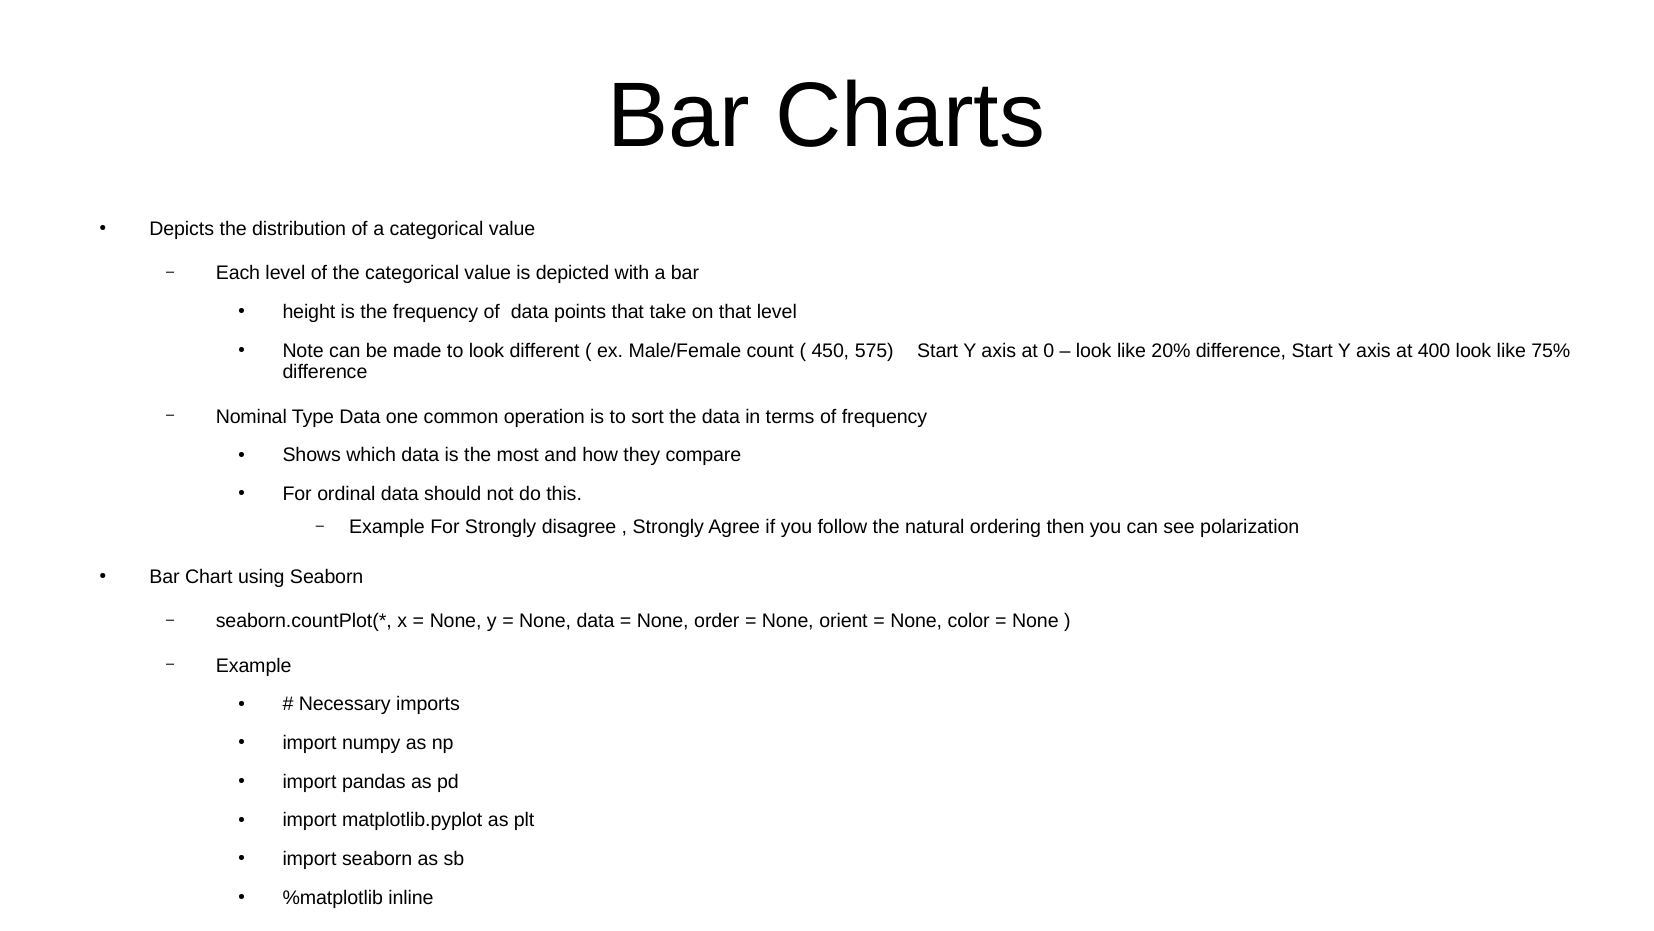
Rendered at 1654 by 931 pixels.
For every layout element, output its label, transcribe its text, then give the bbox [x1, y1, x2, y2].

title Bar Charts [82, 37, 1571, 193]
list Depicts the distribution of a categorical value Each level of the categorical value is depicted with a bar height is the frequency of data points that take on that level Note can be made to look different ( ex. Male/Female count ( 450, 575) Start Y axis at 0 – look like 20% difference, Start Y axis at 400 look like 75% difference Nominal Type Data one common operation is to sort the data in terms of frequency Shows which data is the most and how they compare For ordinal data should not do this. Example For Strongly disagree , Strongly Agree if you follow the natural ordering then you can see polarization Bar Chart using Seaborn seaborn.countPlot(*, x = None, y = None, data = None, order = None, orient = None, color = None ) Example # Necessary imports import numpy as np import pandas as pd import matplotlib.pyplot as plt import seaborn as sb %matplotlib inline [82, 217, 1636, 916]
